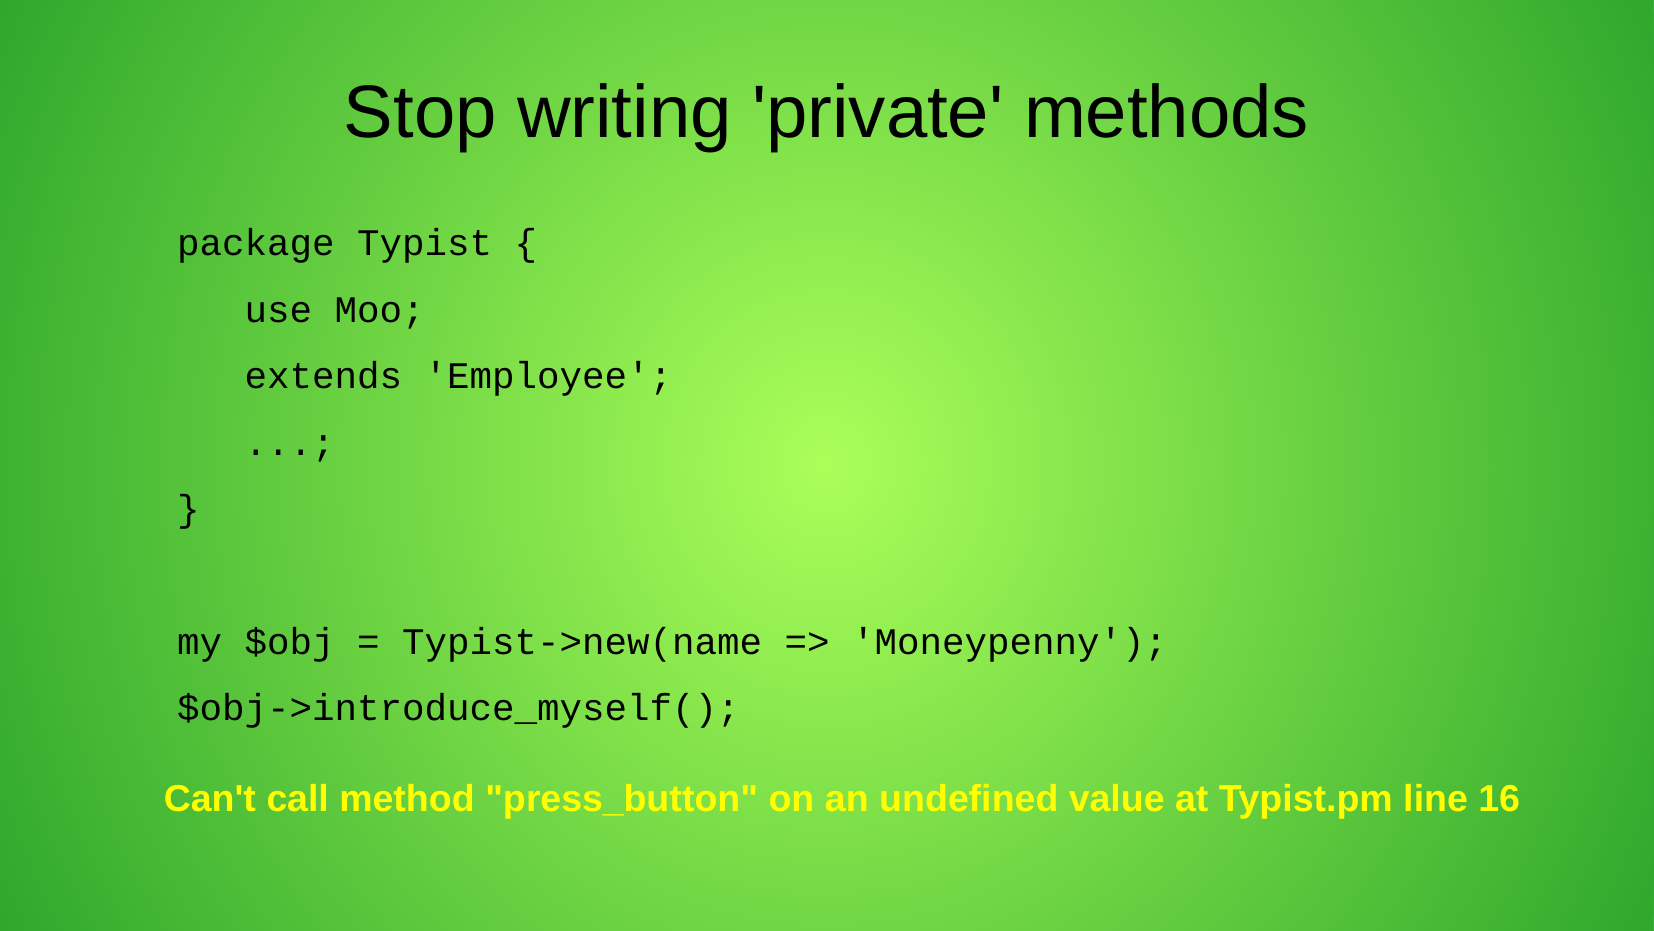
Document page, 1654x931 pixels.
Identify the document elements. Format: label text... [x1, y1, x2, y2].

list package Typist { use Moo; extends 'Employee'; ...; } my $obj = Typist->new(name => 'Moneypenny'); $obj->introduce_myself(); [177, 224, 1571, 764]
text_box Can't call method "press_button" on an undefined value at Typist.pm line 16 [149, 769, 1548, 827]
title Stop writing 'private' methods [82, 35, 1571, 189]
